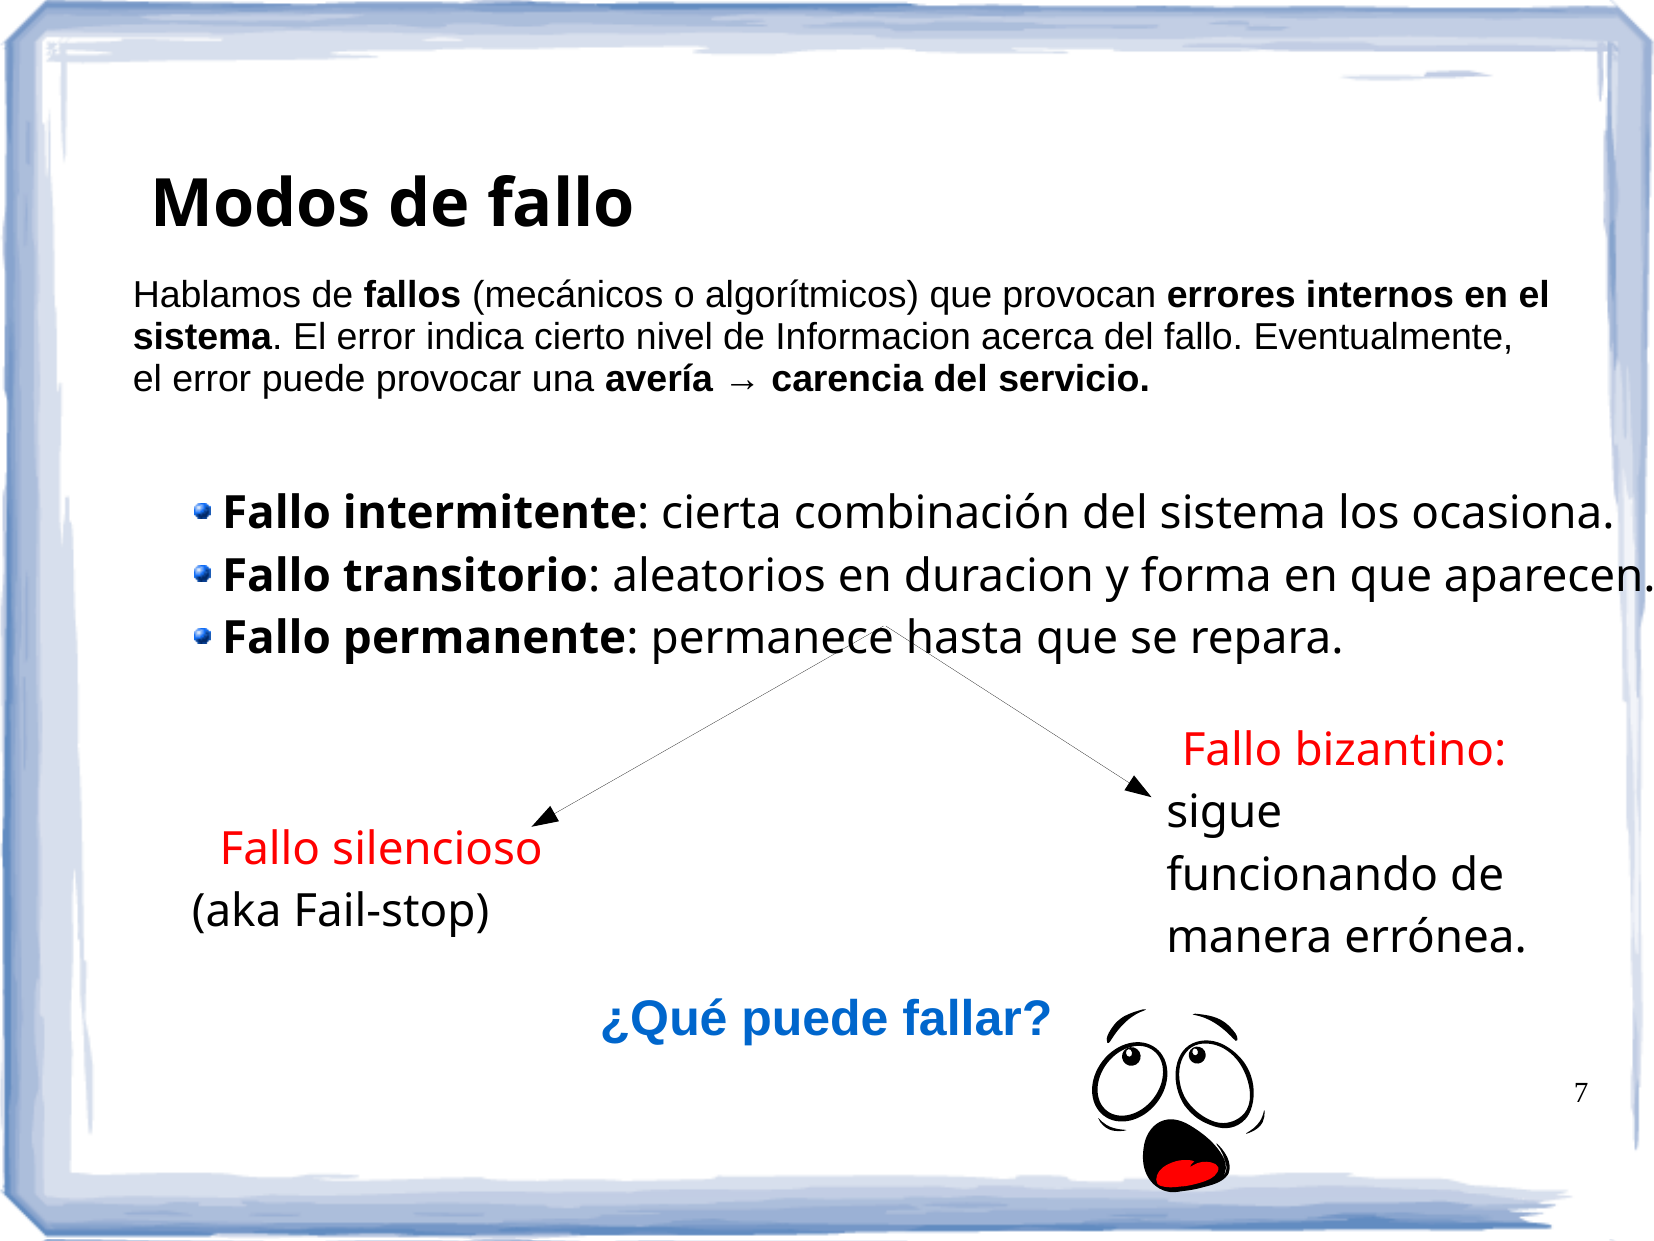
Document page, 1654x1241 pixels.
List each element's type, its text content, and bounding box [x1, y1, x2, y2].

text_box ¿Qué puede fallar? [585, 982, 1068, 1054]
text_box Fallo silencioso (aka Fail-stop) [177, 807, 589, 975]
text_box Fallo intermitente: cierta combinación del sistema los ocasiona. Fallo transitorio: aleatorios en duracion y forma en que aparecen. Fallo permanente: permanece hasta que se repara. [179, 472, 1586, 639]
text_box Hablamos de fallos (mecánicos o algorítmicos) que provocan errores internos en el sistema. El error indica cierto nivel de Informacion acerca del fallo. Eventualmente, el error puede provocar una avería → carencia del servicio. [118, 265, 1576, 406]
text_box Modos de fallo [135, 147, 639, 250]
text_box Fallo bizantino: sigue funcionando de manera errónea. [1151, 708, 1565, 977]
picture [0, 0, 1654, 1241]
